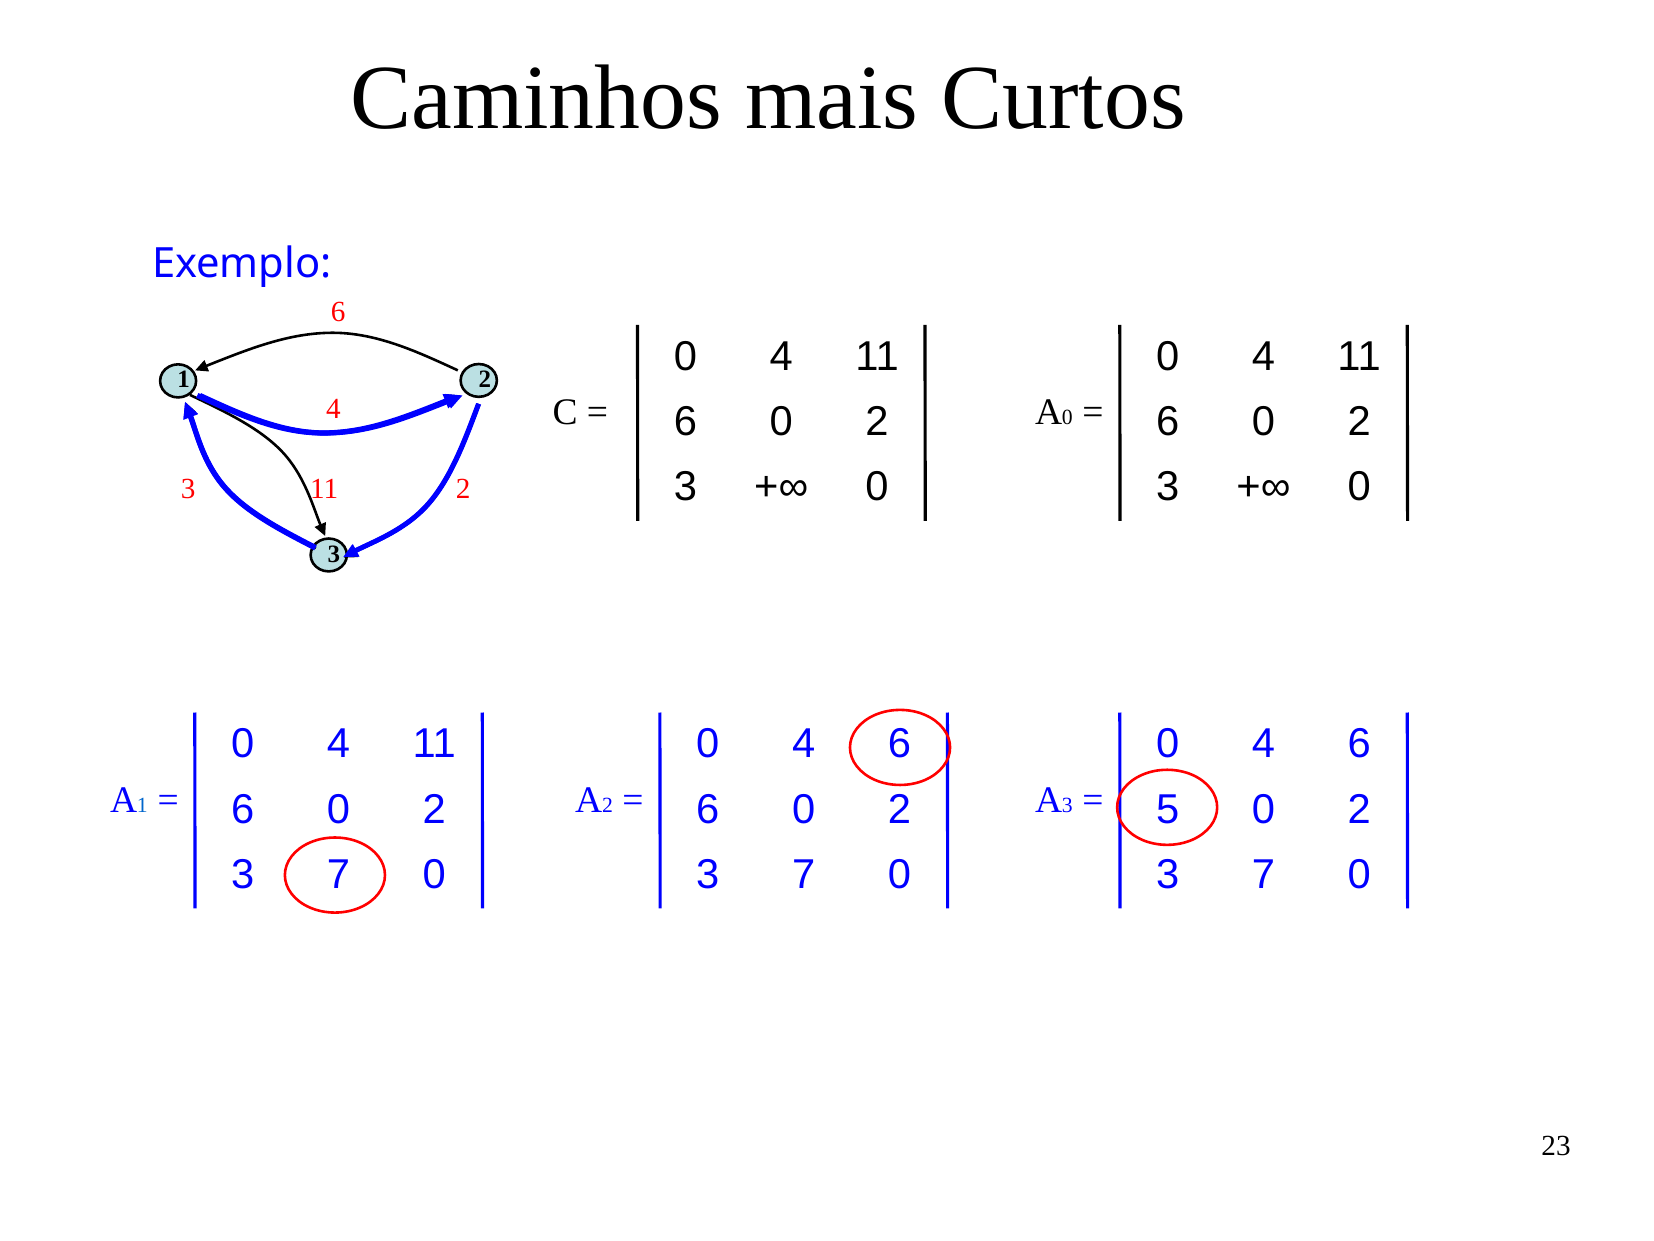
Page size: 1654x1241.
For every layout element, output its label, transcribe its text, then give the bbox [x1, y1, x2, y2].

text_box 6 [316, 287, 363, 336]
text_box 6 [852, 712, 945, 778]
text_box 3 [662, 843, 756, 909]
text_box 0 [640, 324, 734, 391]
text_box 5 [1122, 828, 1144, 843]
text_box A3 = [1020, 770, 1130, 828]
text_box 3 [287, 862, 291, 889]
text_box A1 = [95, 770, 205, 828]
text_box 2 [441, 465, 487, 513]
text_box 7 [756, 843, 852, 909]
text_box 3 [1122, 843, 1216, 909]
text_box 4 [311, 385, 358, 430]
text_box 3 [640, 456, 734, 521]
text_box 0 [662, 712, 756, 778]
text_box 2 [441, 465, 449, 480]
text_box 7 [1216, 843, 1312, 909]
text_box 5 [1203, 778, 1216, 793]
text_box 6 [662, 778, 756, 843]
text_box 6 [924, 712, 945, 727]
text_box 0 [1312, 456, 1406, 521]
text_box 4 [1216, 712, 1312, 778]
text_box 4 [734, 324, 830, 391]
text_box 5 [1129, 778, 1215, 843]
text_box 2 [387, 778, 480, 843]
text_box 7 [363, 879, 387, 909]
text_box +∞ [1216, 456, 1312, 521]
text_box 2 [1312, 778, 1405, 843]
text_box A3 = [1119, 785, 1130, 828]
text_box A0 = [1020, 383, 1130, 441]
text_box 0 [1216, 391, 1312, 456]
text_box 2 [1312, 391, 1405, 456]
text_box 3 [312, 532, 357, 576]
text_box 6 [1122, 391, 1216, 456]
text_box A2 = [560, 770, 670, 828]
text_box 4 [756, 712, 852, 778]
text_box 6 [640, 391, 734, 456]
text_box 0 [1122, 324, 1216, 391]
text_box 11 [387, 712, 480, 778]
text_box 4 [1216, 324, 1312, 391]
text_box 2 [830, 391, 923, 456]
text_box 0 [316, 839, 354, 843]
text_box Exemplo: [137, 225, 350, 313]
title Caminhos mais Curtos [237, 38, 1300, 157]
text_box 0 [1122, 712, 1216, 778]
text_box 6 [852, 763, 866, 778]
text_box 7 [291, 843, 304, 853]
text_box 2 [463, 357, 508, 401]
text_box 11 [1312, 324, 1405, 391]
text_box 0 [291, 778, 387, 843]
text_box 0 [734, 391, 830, 456]
text_box 2 [852, 778, 946, 843]
text_box 0 [756, 778, 852, 843]
text_box 7 [291, 843, 383, 909]
text_box C = [537, 383, 638, 441]
text_box 7 [291, 897, 307, 909]
text_box 0 [1216, 778, 1312, 843]
text_box 0 [852, 843, 946, 909]
text_box 5 [1191, 822, 1216, 843]
text_box 6 [934, 768, 945, 778]
text_box 3 [197, 843, 291, 909]
text_box 11 [830, 324, 923, 391]
text_box +∞ [734, 456, 830, 521]
text_box 3 [166, 465, 213, 513]
text_box 0 [1312, 843, 1406, 909]
text_box 1 [162, 357, 207, 401]
text_box 7 [366, 843, 387, 871]
text_box 0 [1141, 772, 1193, 778]
text_box 6 [852, 712, 876, 731]
text_box 6 [1312, 712, 1405, 778]
text_box 0 [830, 456, 923, 521]
text_box 6 [197, 778, 291, 843]
text_box 11 [295, 465, 358, 513]
text_box 0 [387, 843, 480, 909]
text_box 0 [197, 712, 291, 778]
text_box 4 [291, 712, 387, 778]
text_box 3 [1122, 456, 1216, 521]
text_box 2 [877, 778, 923, 783]
